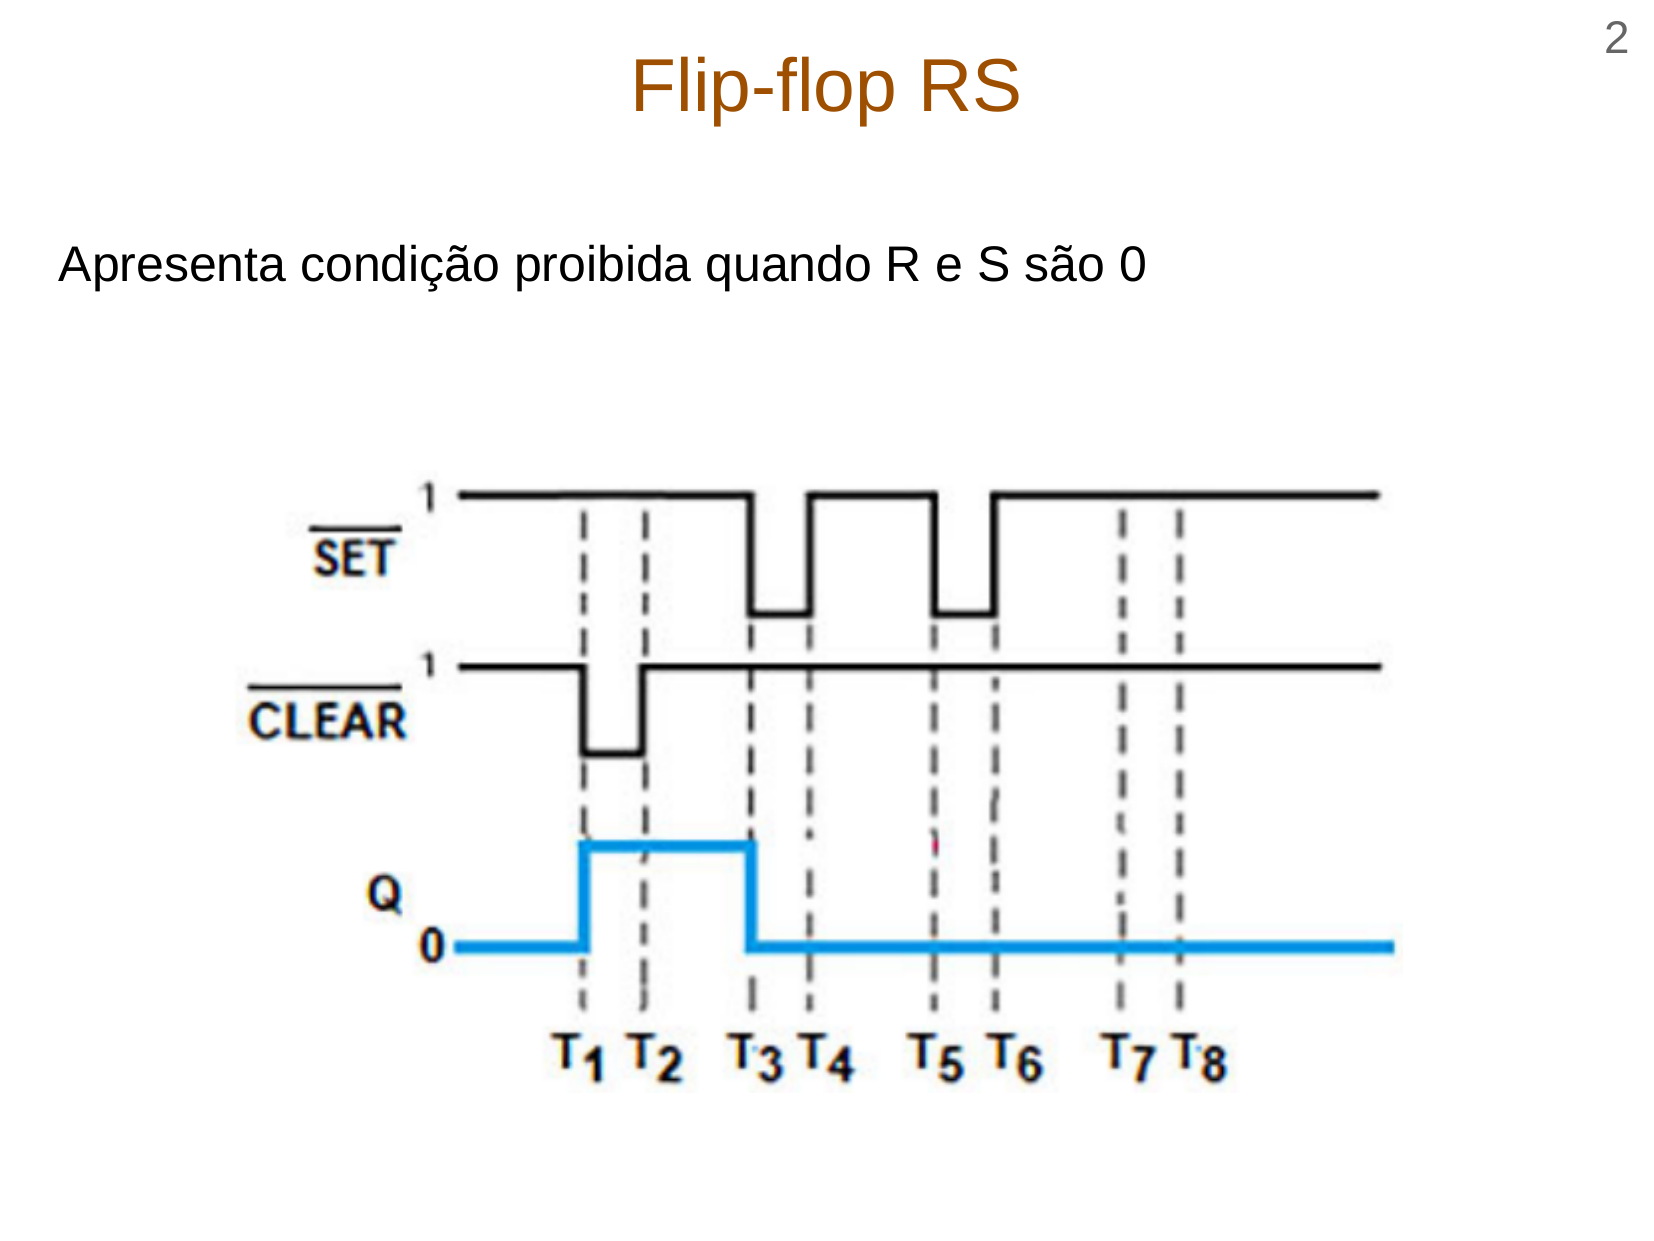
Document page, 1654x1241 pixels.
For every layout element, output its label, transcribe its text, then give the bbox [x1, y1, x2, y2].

title Flip-flop RS [59, 29, 1595, 148]
picture [226, 470, 1403, 1093]
list Apresenta condição proibida quando R e S são 0 [59, 236, 1595, 1211]
